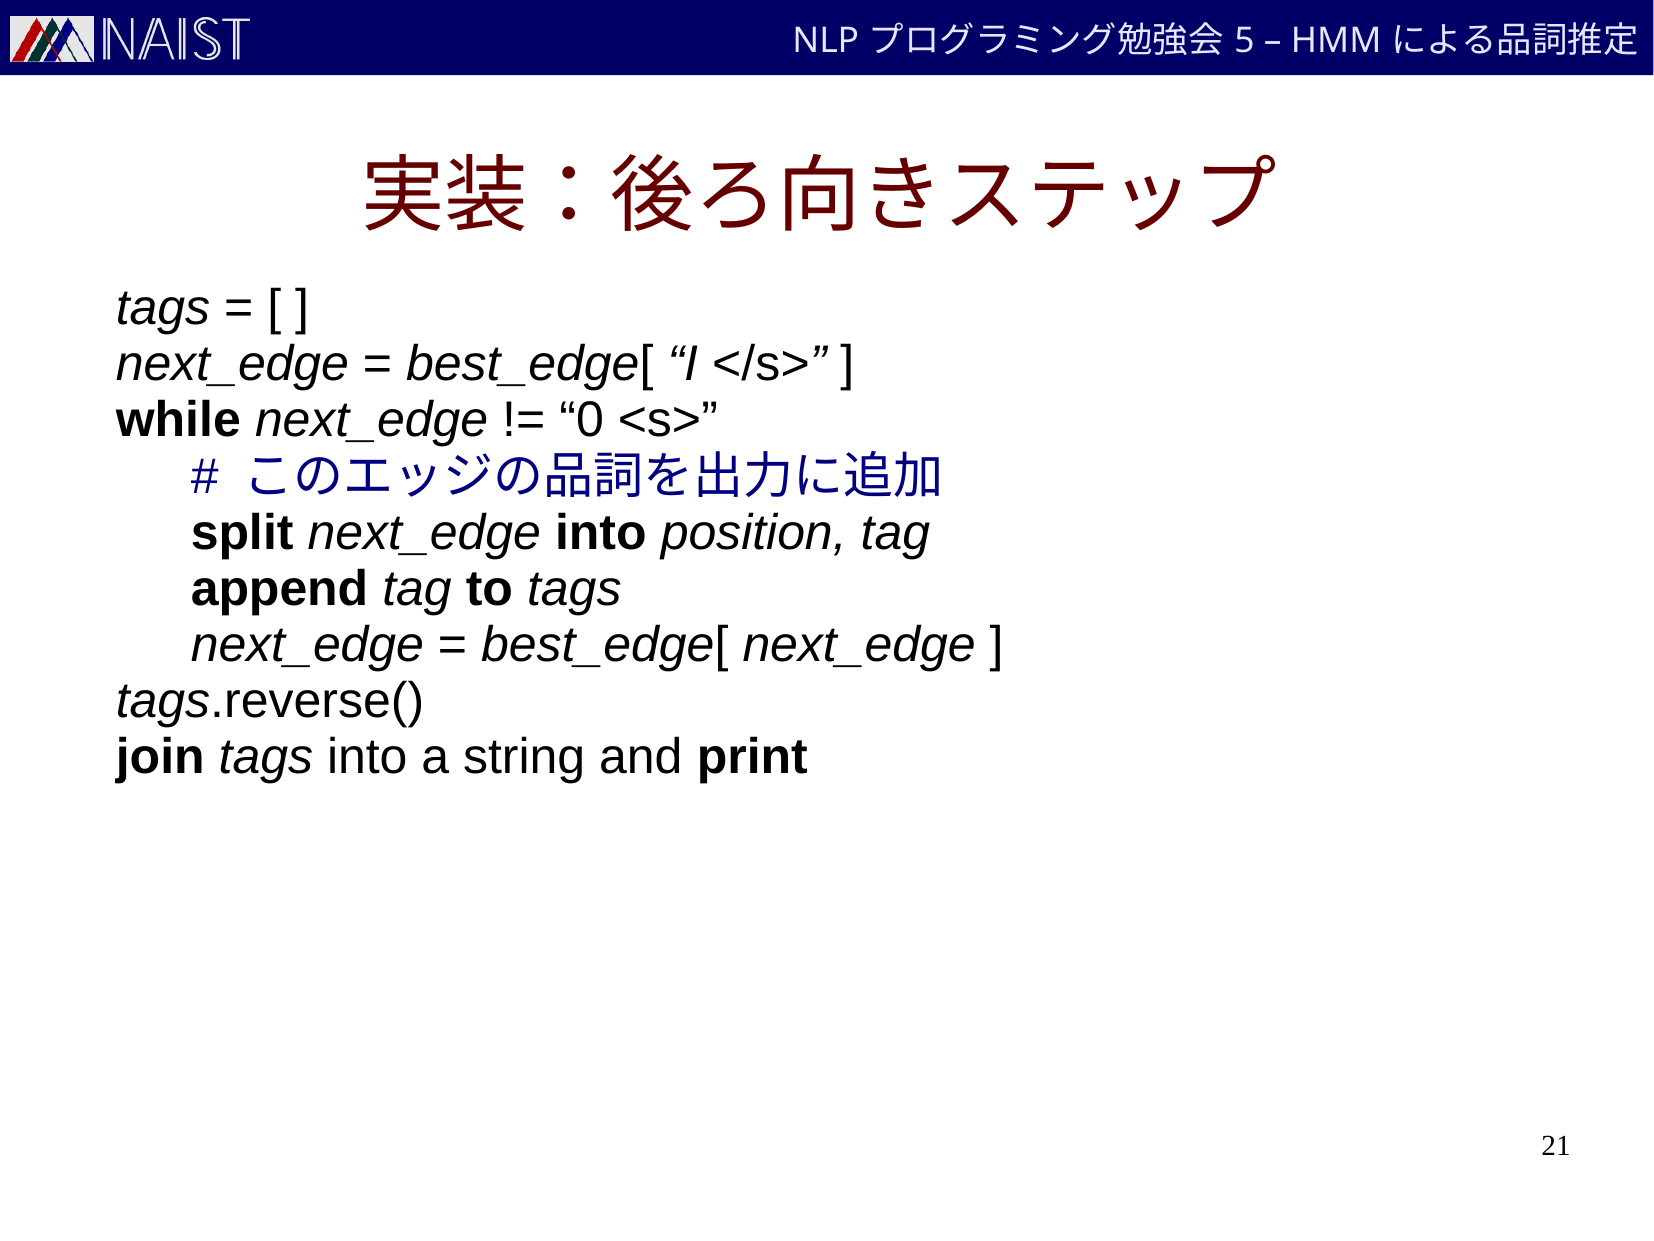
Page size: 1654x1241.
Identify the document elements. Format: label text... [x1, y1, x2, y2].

picture [10, 16, 94, 62]
text_box tags = [ ] next_edge = best_edge[ “I </s>” ] while next_edge != “0 <s>” # このエッジの品詞を出力に追加 split next_edge into position, tag append tag to tags next_edge = best_edge[ next_edge ] tags.reverse() join tags into a string and print [25, 271, 1613, 791]
picture [102, 17, 251, 60]
title 実装：後ろ向きステップ [75, 92, 1564, 271]
